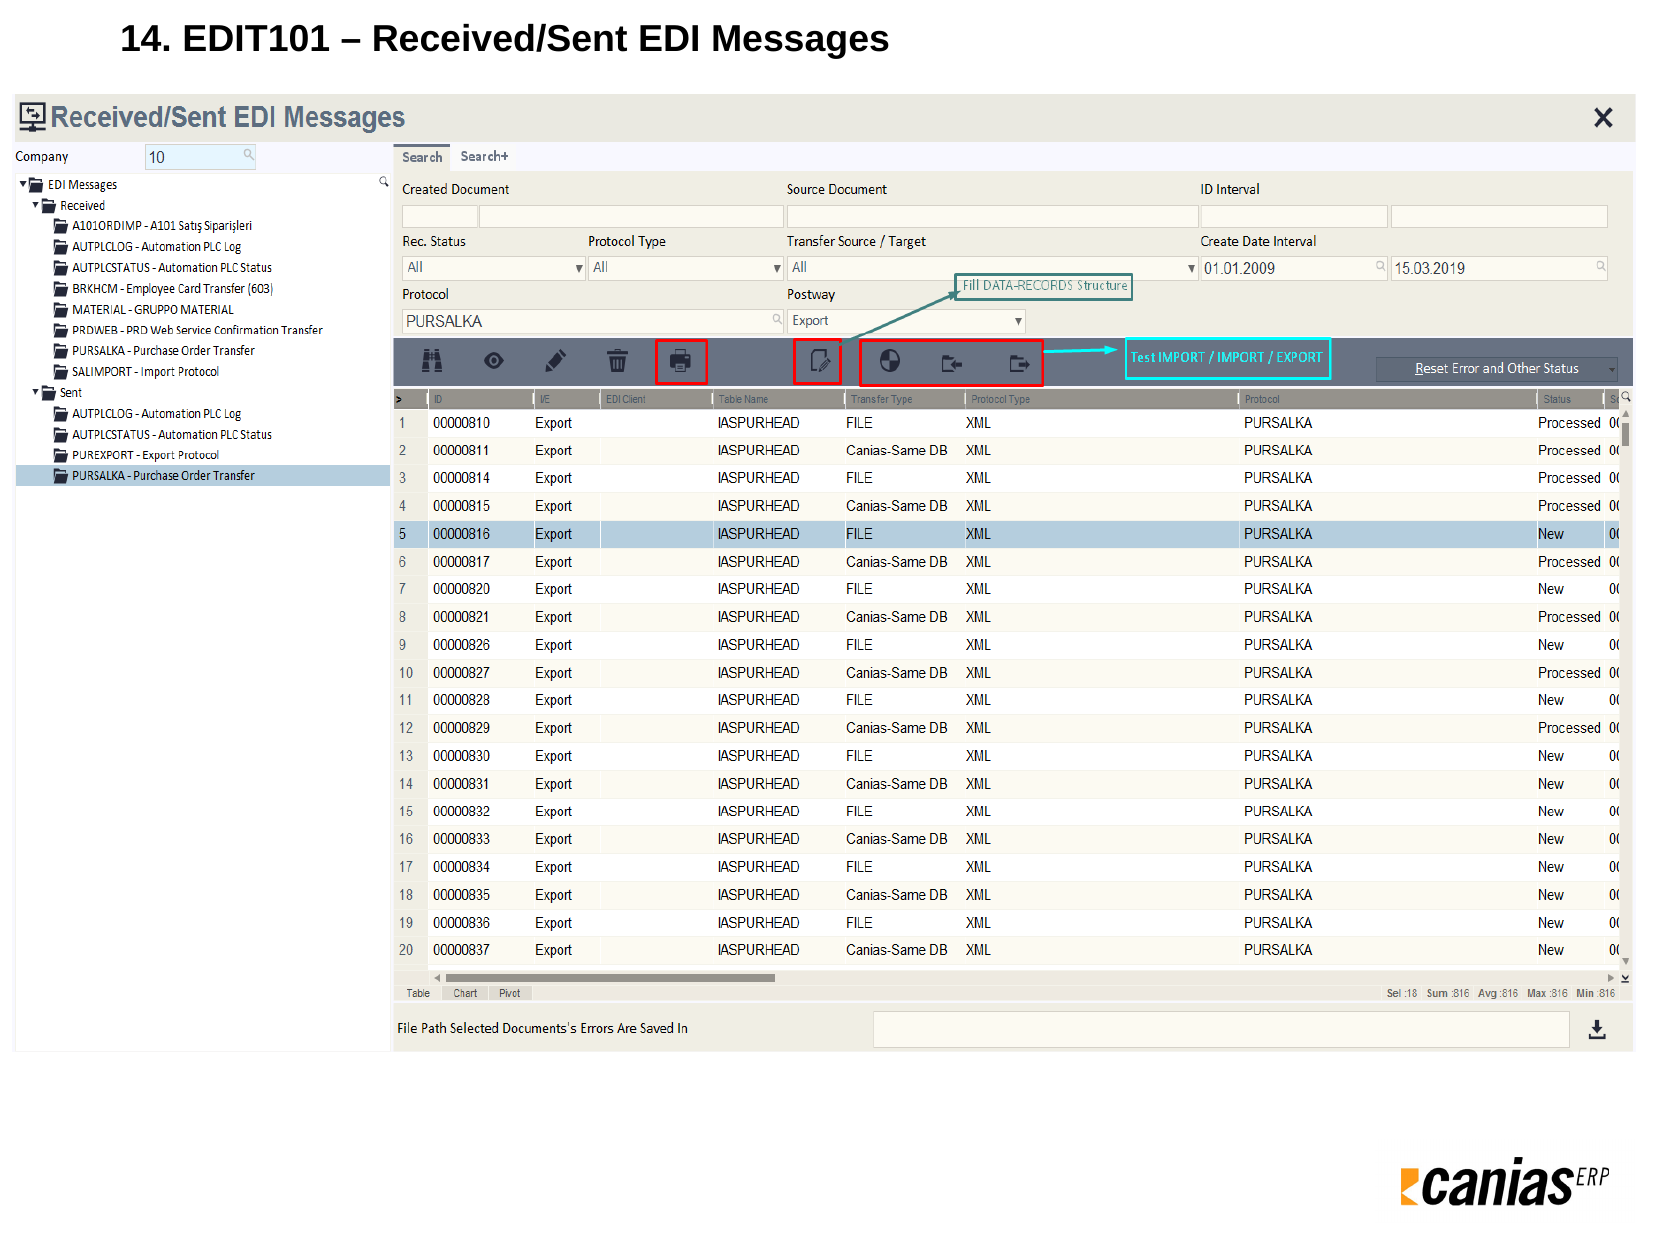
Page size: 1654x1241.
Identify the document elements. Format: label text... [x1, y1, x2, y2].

picture [1375, 1139, 1635, 1223]
text_box 14. EDIT101 – Received/Sent EDI Messages [10, 6, 1624, 65]
picture [12, 94, 1636, 1052]
